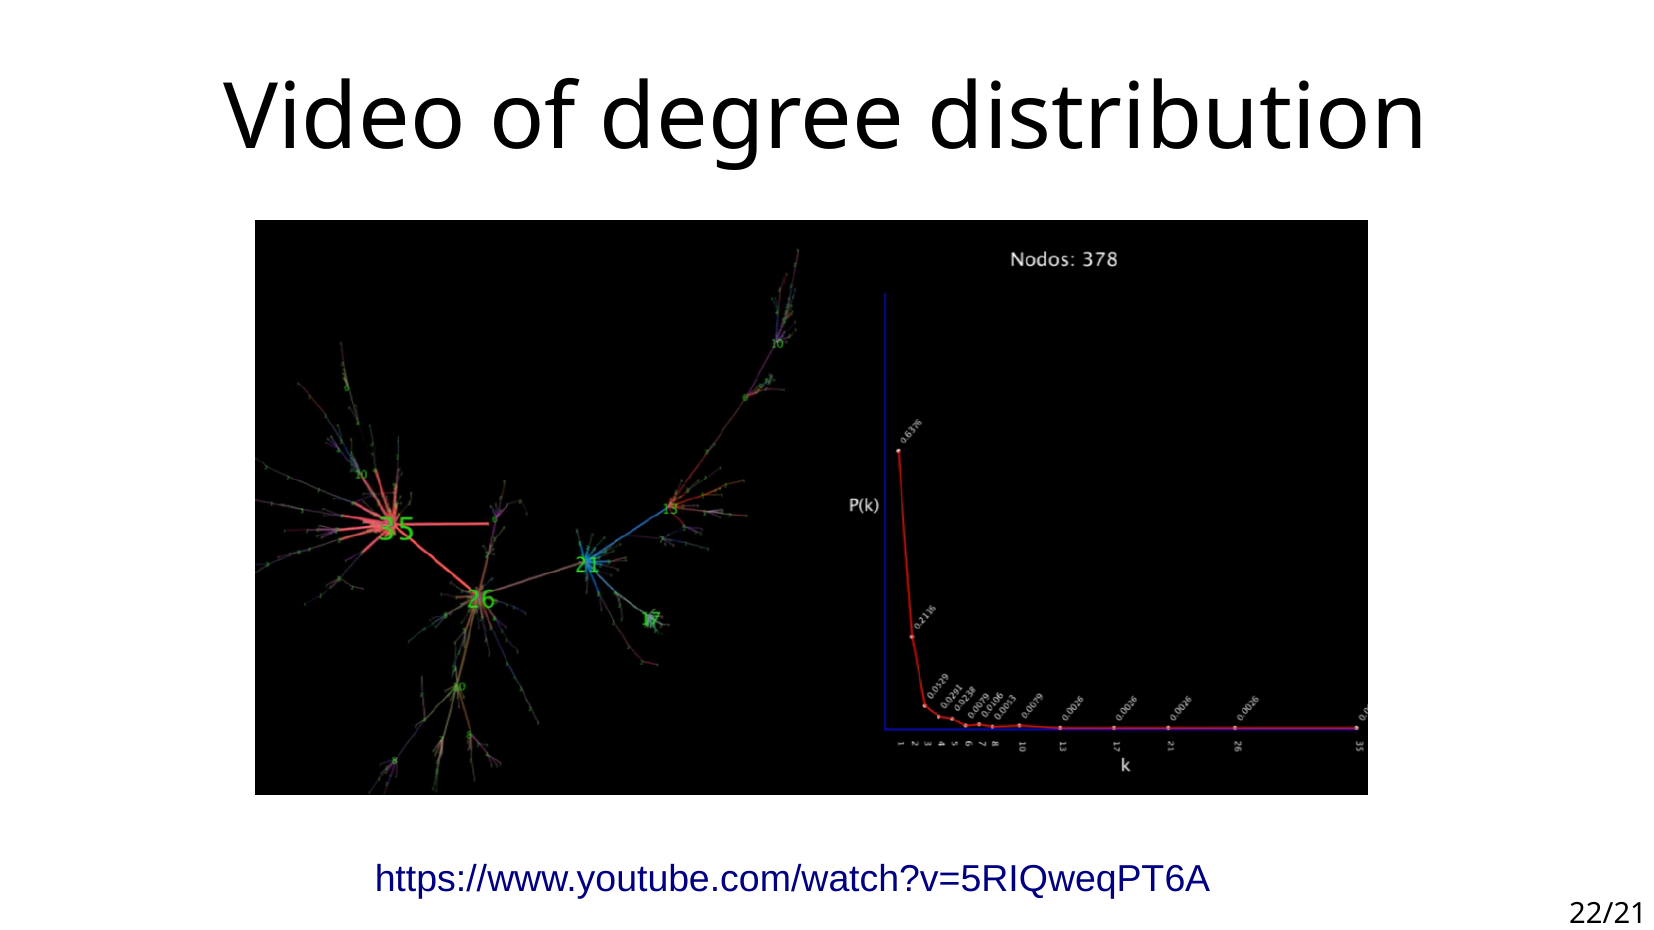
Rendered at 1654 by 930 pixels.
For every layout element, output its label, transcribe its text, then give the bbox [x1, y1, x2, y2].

text_box https://www.youtube.com/watch?v=5RIQweqPT6A [360, 849, 1291, 907]
title Video of degree distribution [82, 1, 1571, 225]
picture [255, 220, 1368, 796]
